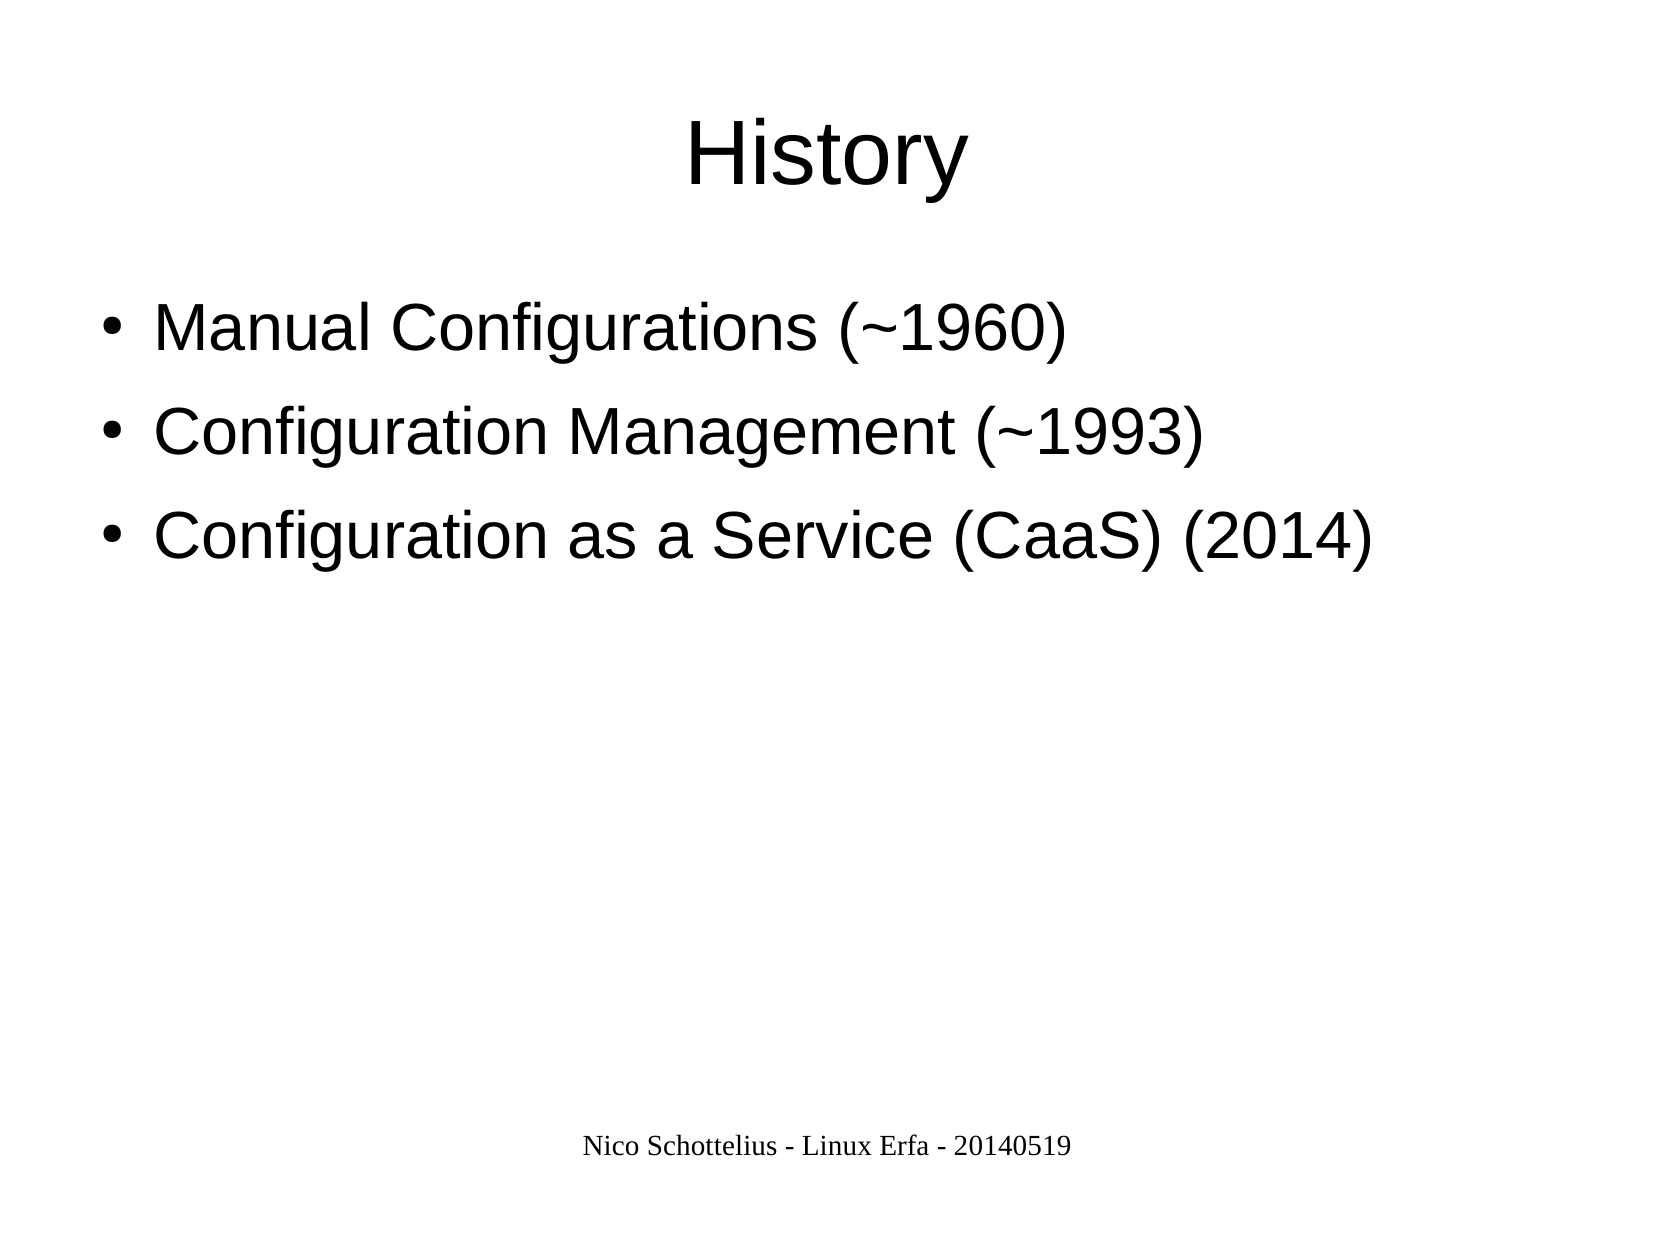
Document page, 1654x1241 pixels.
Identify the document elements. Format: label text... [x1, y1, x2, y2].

title History [82, 49, 1571, 257]
list Manual Configurations (~1960) Configuration Management (~1993) Configuration as a Service (CaaS) (2014) [82, 290, 1538, 1010]
